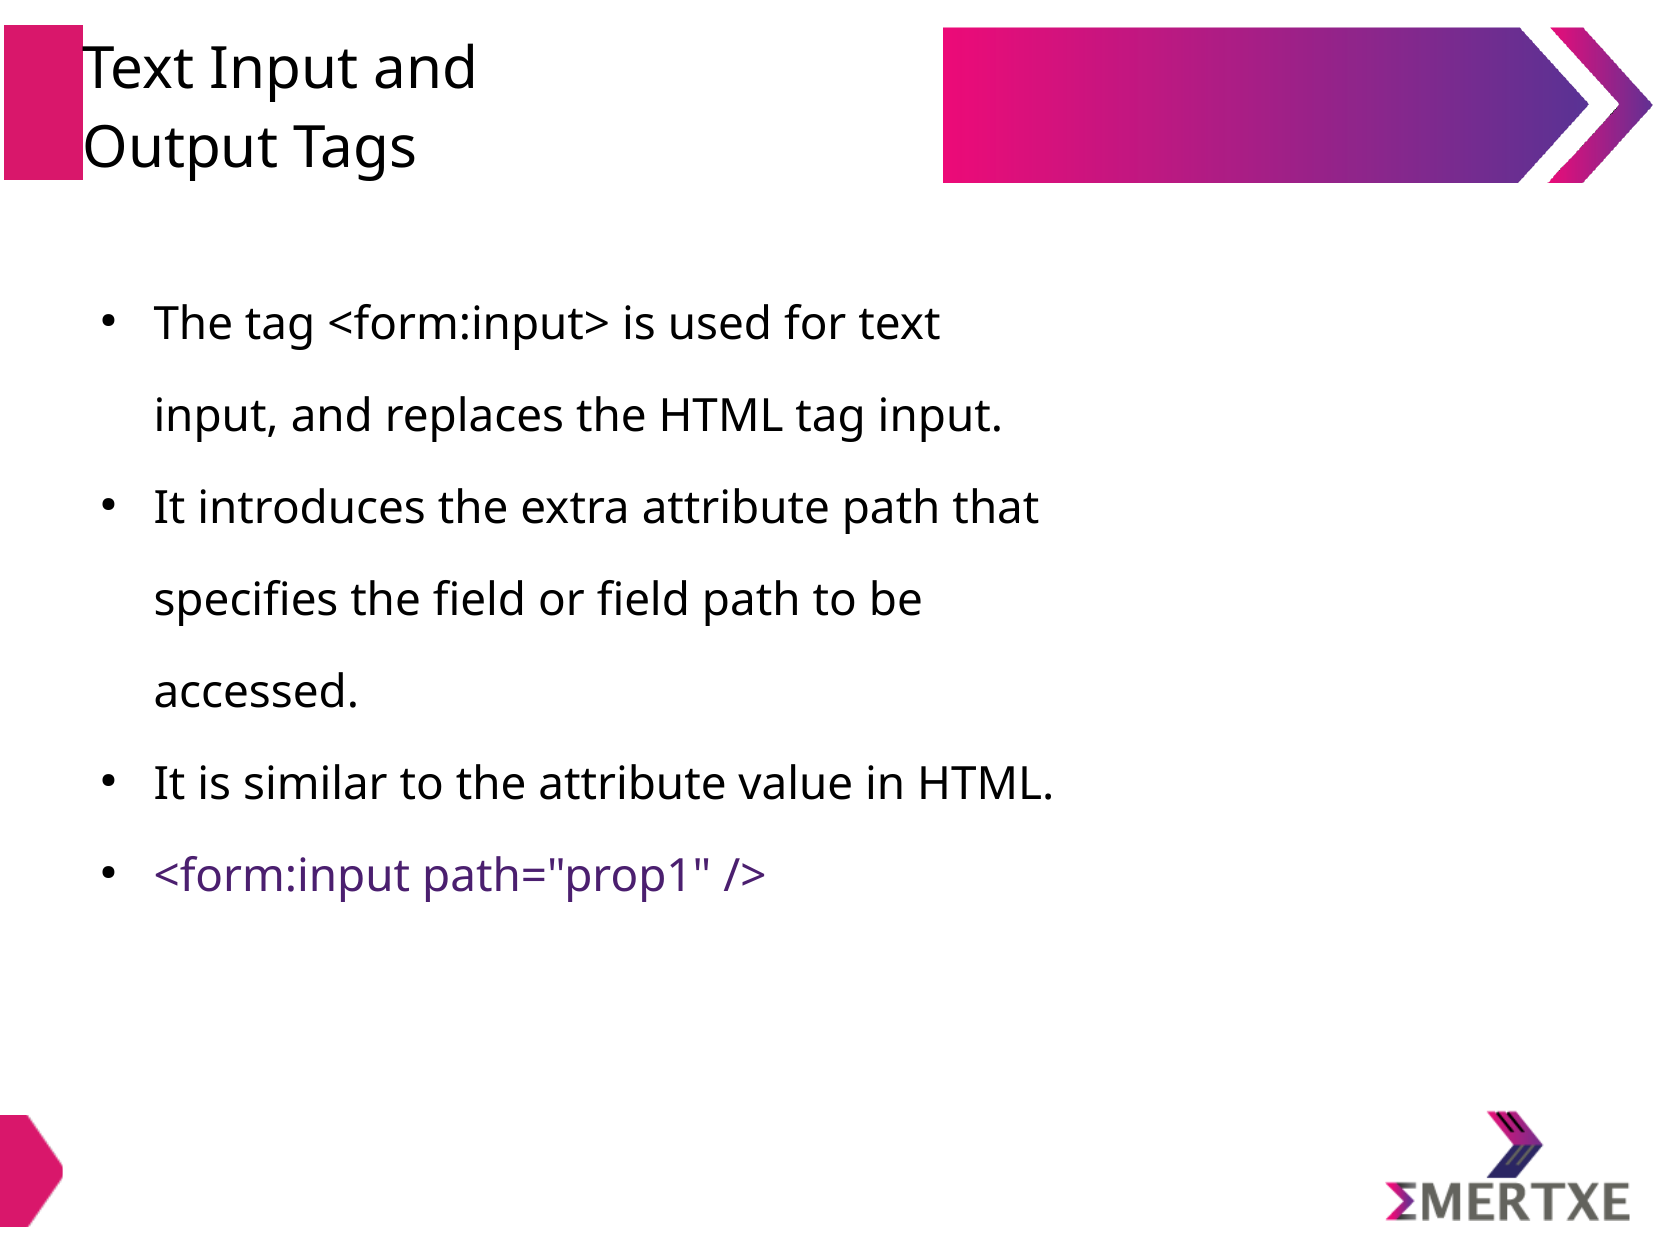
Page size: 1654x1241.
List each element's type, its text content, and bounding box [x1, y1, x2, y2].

picture [1571, 27, 1653, 183]
list The tag <form:input> is used for text input, and replaces the HTML tag input. It introduces the extra attribute path that specifies the field or field path to be accessed. It is similar to the attribute value in HTML. <form:input path="prop1" /> [82, 290, 1571, 1010]
title Text Input and Output Tags [82, 2, 1571, 210]
picture [1385, 1107, 1631, 1221]
